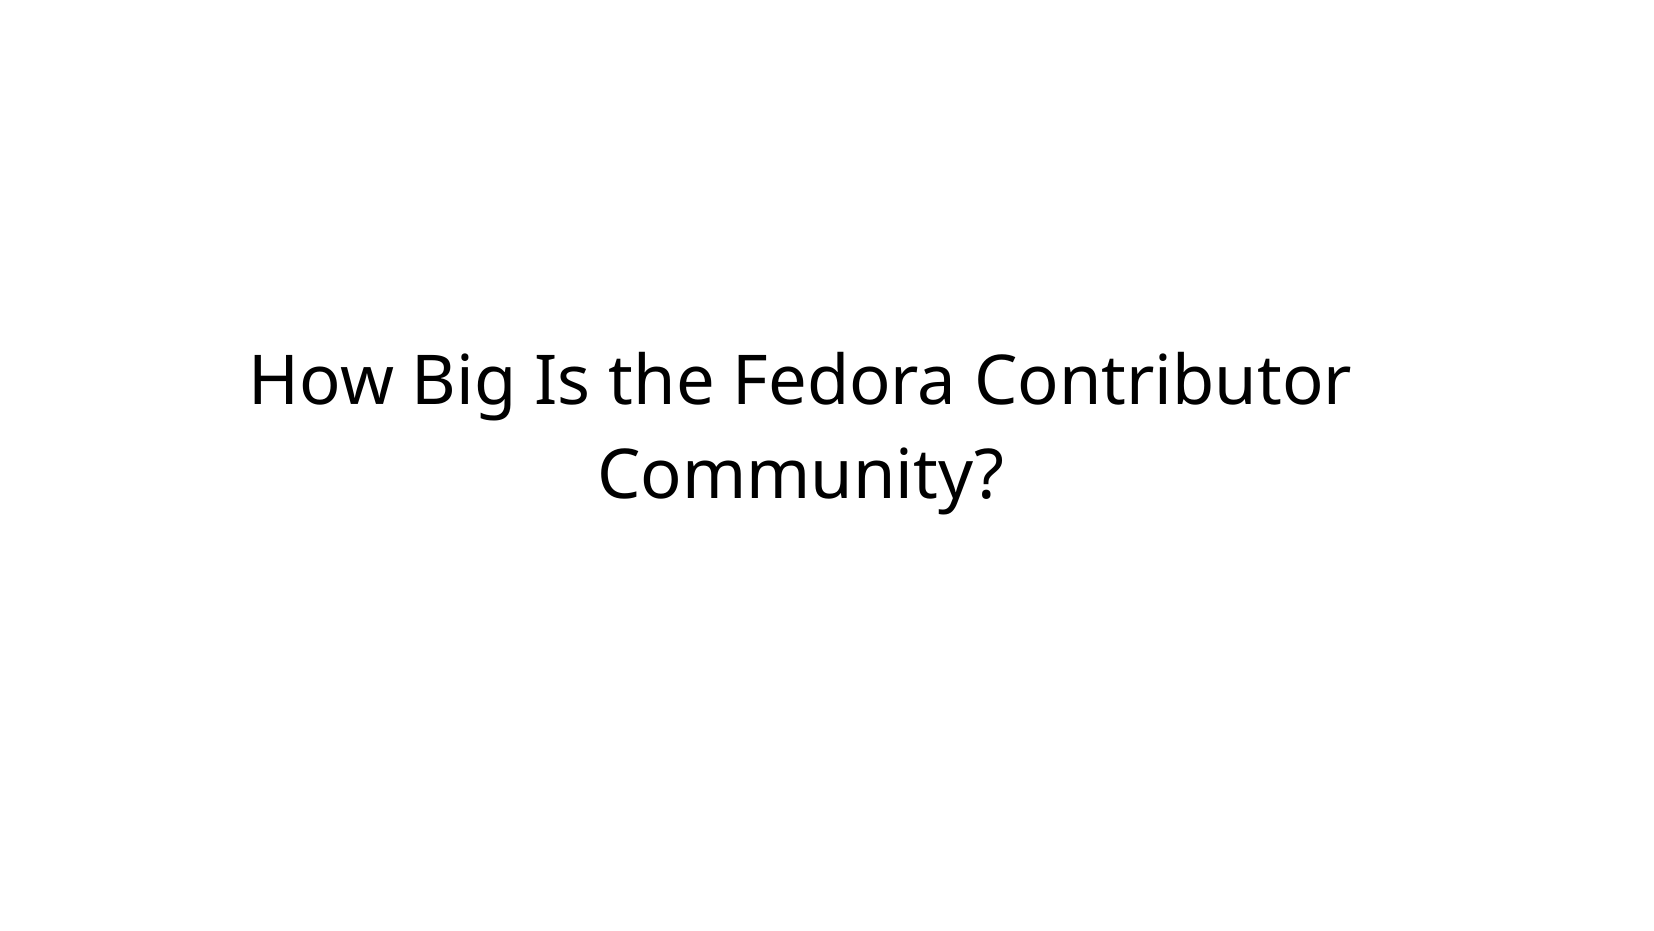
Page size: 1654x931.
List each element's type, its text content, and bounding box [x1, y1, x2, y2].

title How Big Is the Fedora Contributor Community? [56, 346, 1546, 503]
